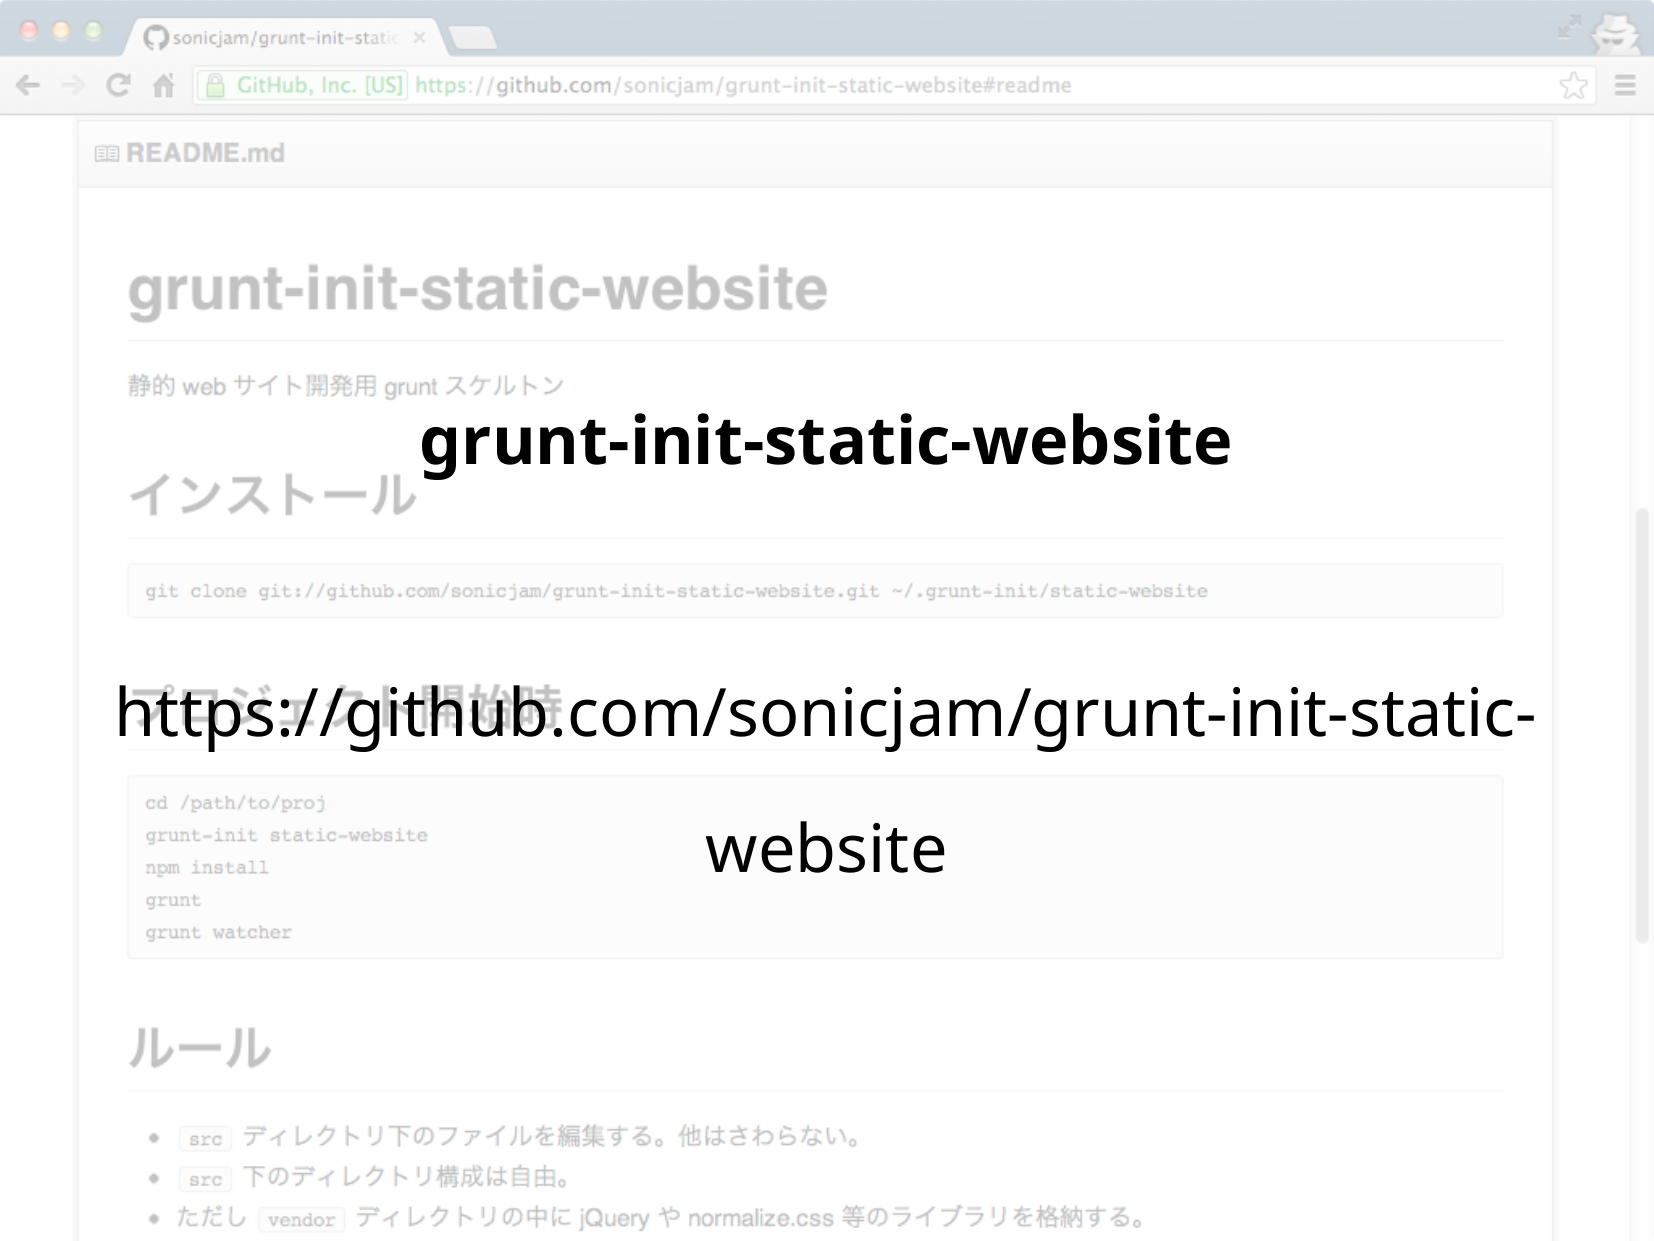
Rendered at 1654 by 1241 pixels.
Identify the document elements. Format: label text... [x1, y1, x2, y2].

text_box [0, 0, 1654, 1241]
subtitle grunt-init-static-website https://github.com/sonicjam/grunt-init-static-website [82, 140, 1571, 1101]
